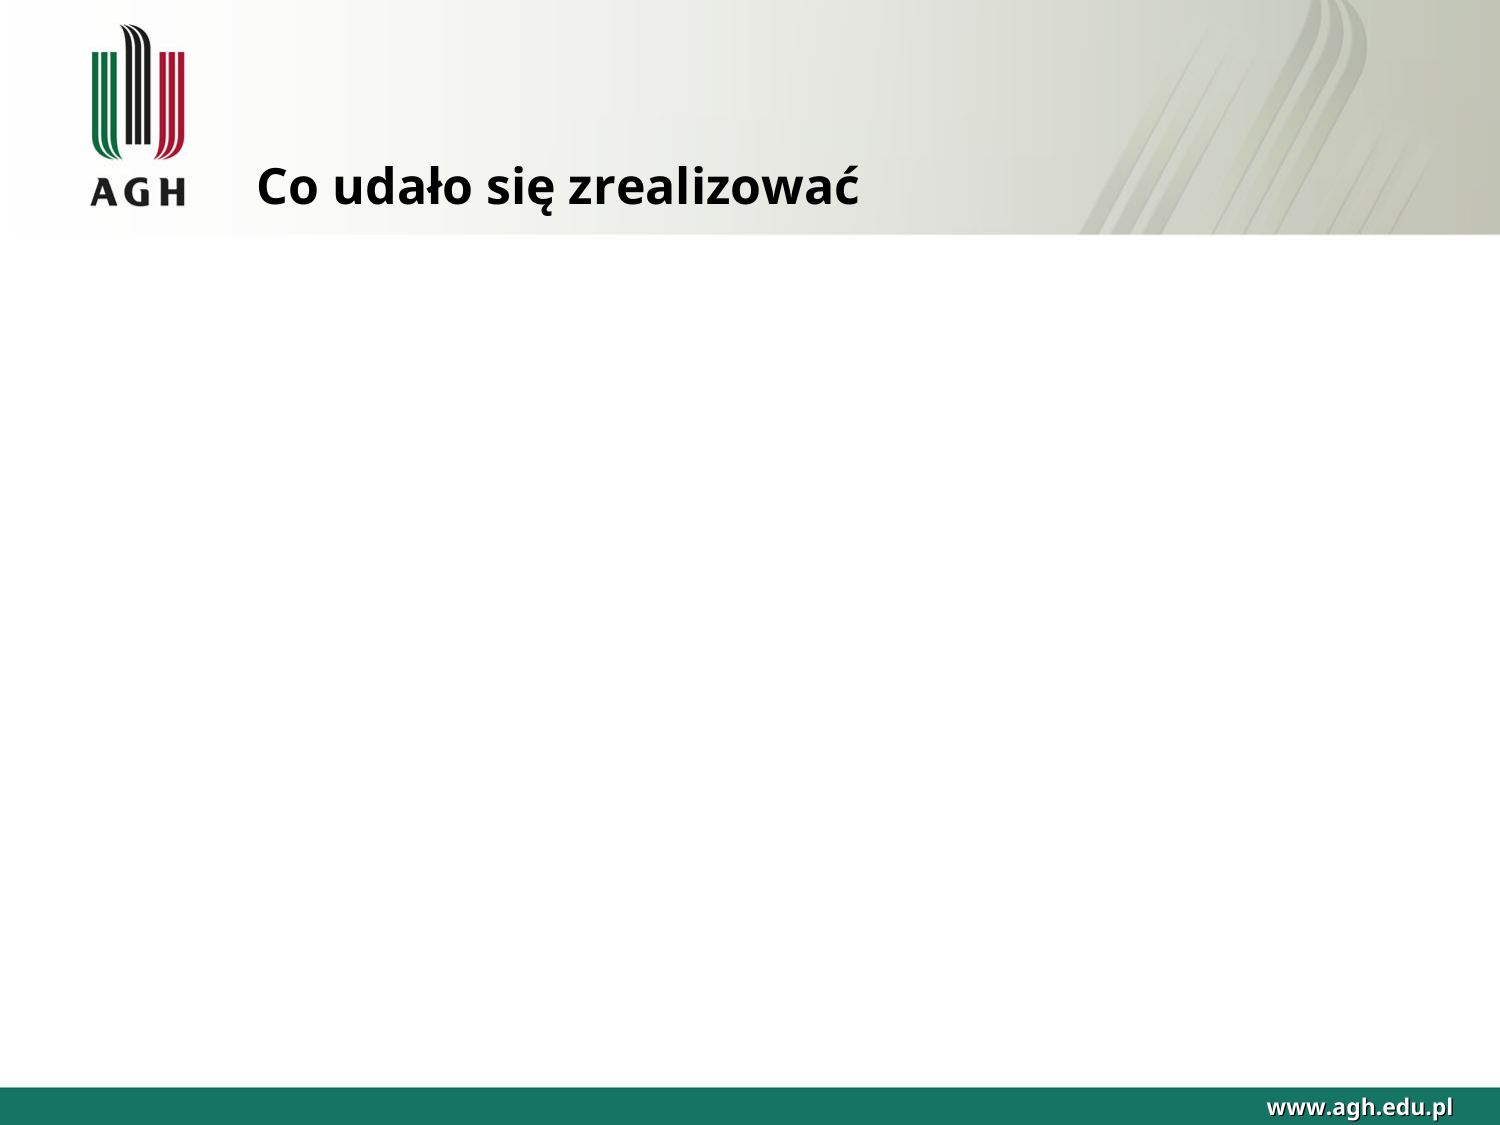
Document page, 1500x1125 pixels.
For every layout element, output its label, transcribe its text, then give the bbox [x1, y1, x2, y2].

title Co udało się zrealizować [242, 137, 1436, 233]
picture [0, 0, 1500, 1125]
text_box www.agh.edu.pl [1251, 1084, 1500, 1125]
